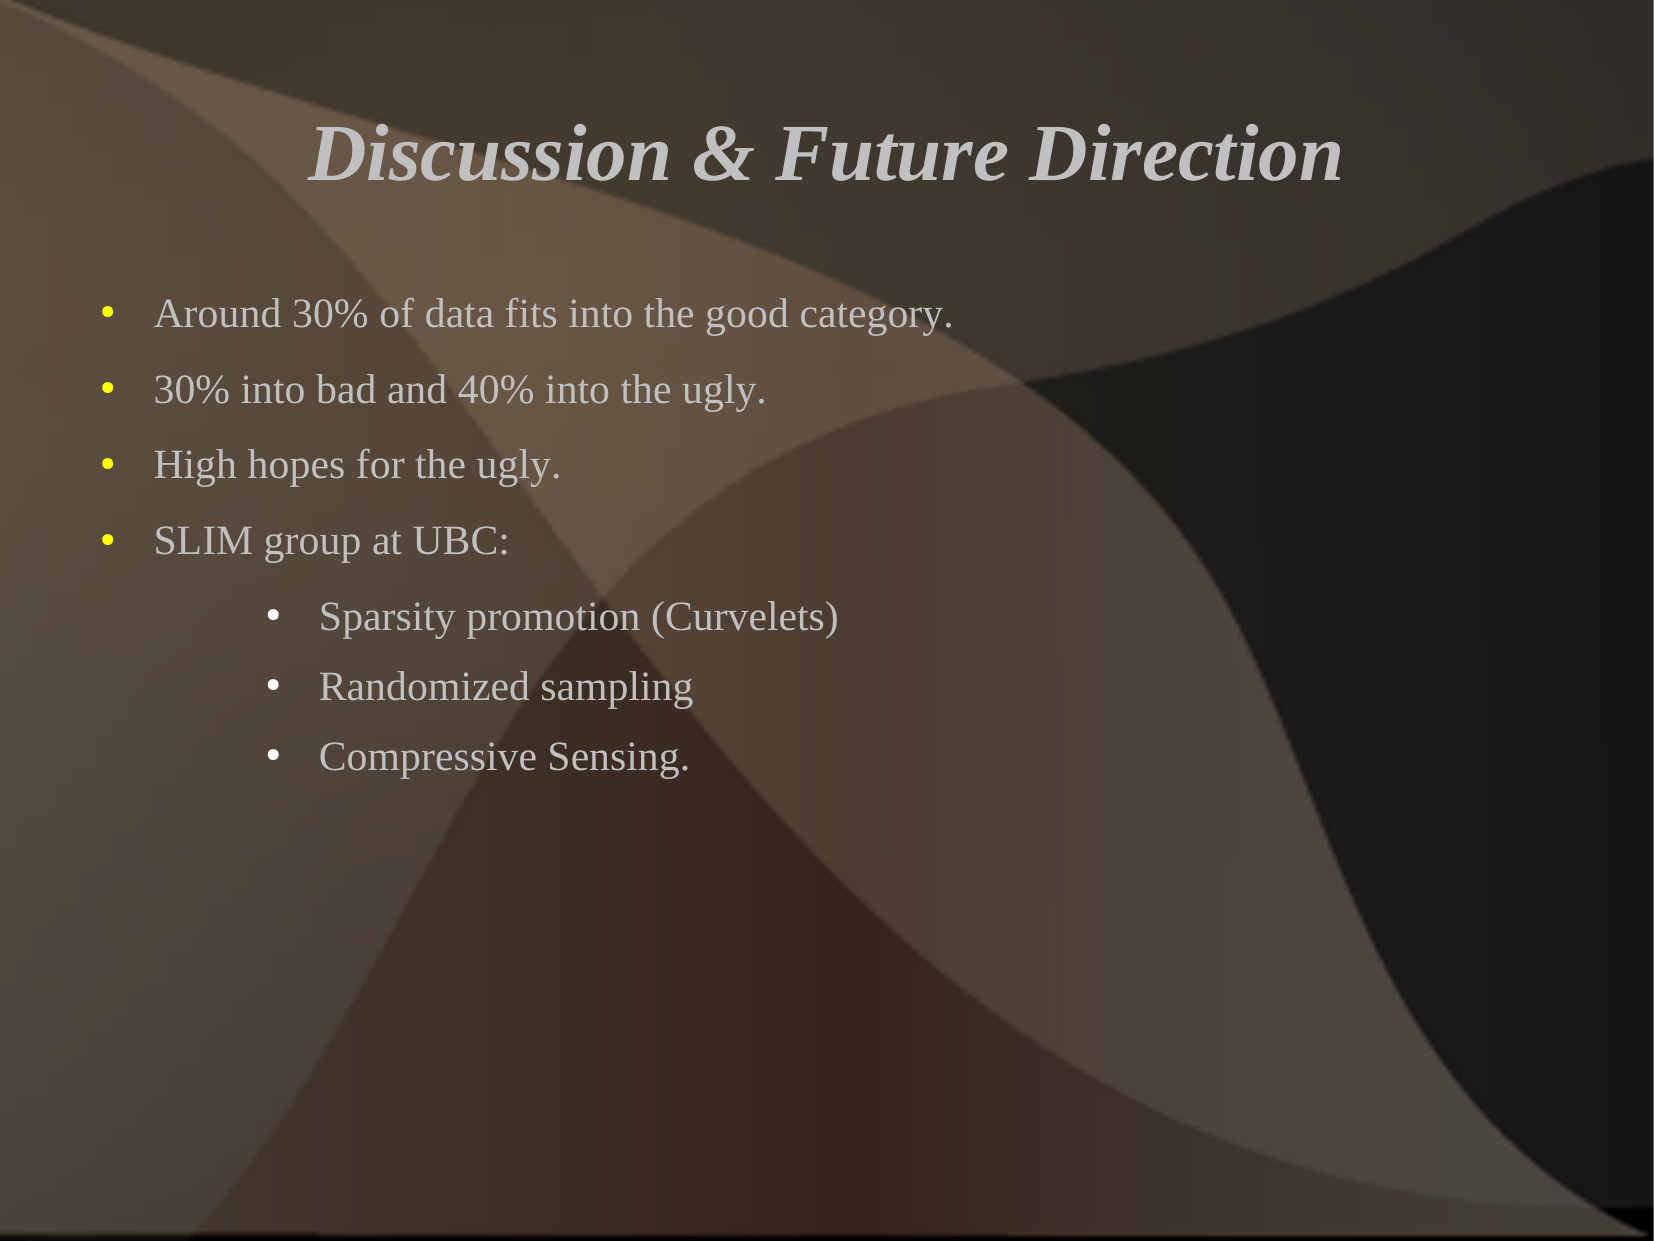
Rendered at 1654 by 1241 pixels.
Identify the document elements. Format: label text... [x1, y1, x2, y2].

title Discussion & Future Direction [82, 49, 1571, 257]
picture [0, 0, 1654, 1241]
list Around 30% of data fits into the good category. 30% into bad and 40% into the ugly. High hopes for the ugly. SLIM group at UBC: Sparsity promotion (Curvelets) Randomized sampling Compressive Sensing. [82, 290, 1571, 922]
